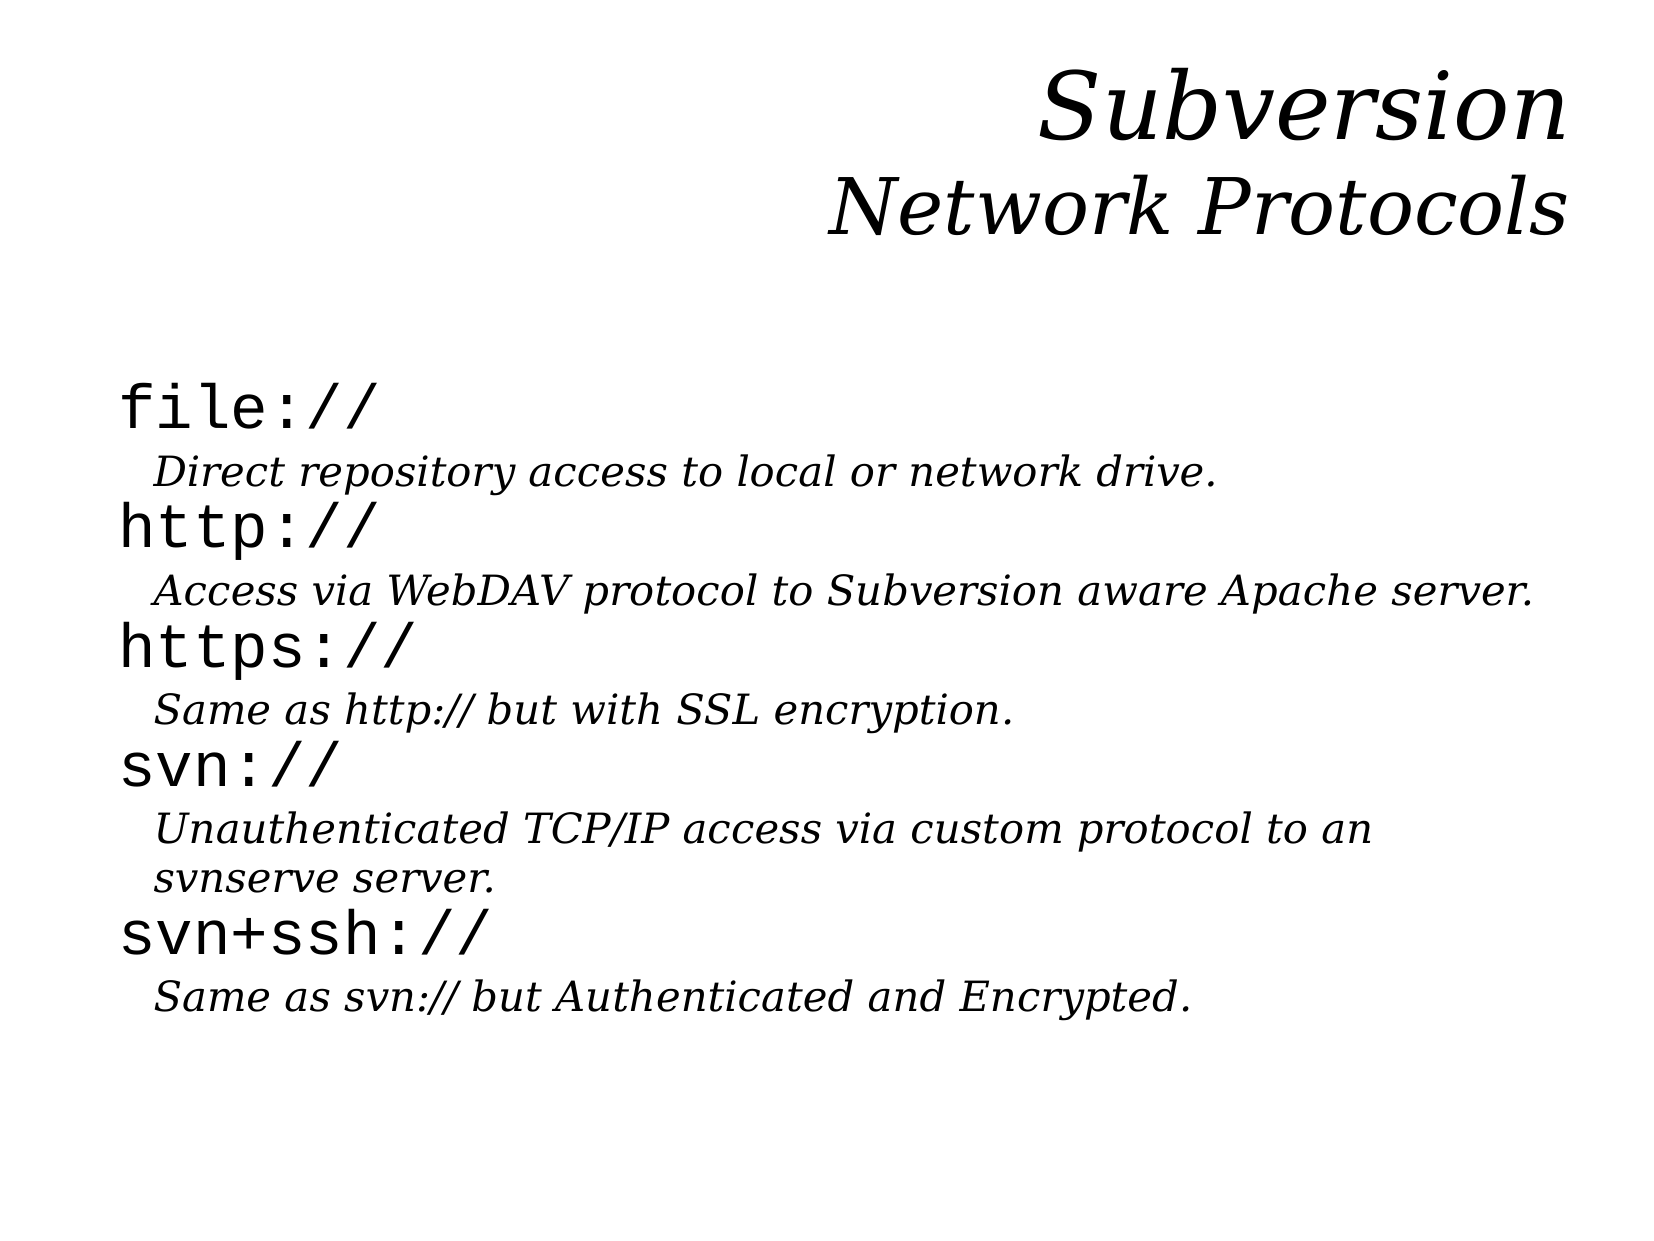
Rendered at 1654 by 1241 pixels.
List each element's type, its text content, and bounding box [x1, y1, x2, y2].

title Subversion Network Protocols [82, 52, 1571, 254]
subtitle file:// Direct repository access to local or network drive. http:// Access via WebDAV protocol to Subversion aware Apache server. https:// Same as http:// but with SSL encryption. svn:// Unauthenticated TCP/IP access via custom protocol to an svnserve server. svn+ssh:// Same as svn:// but Authenticated and Encrypted. [82, 297, 1571, 1101]
